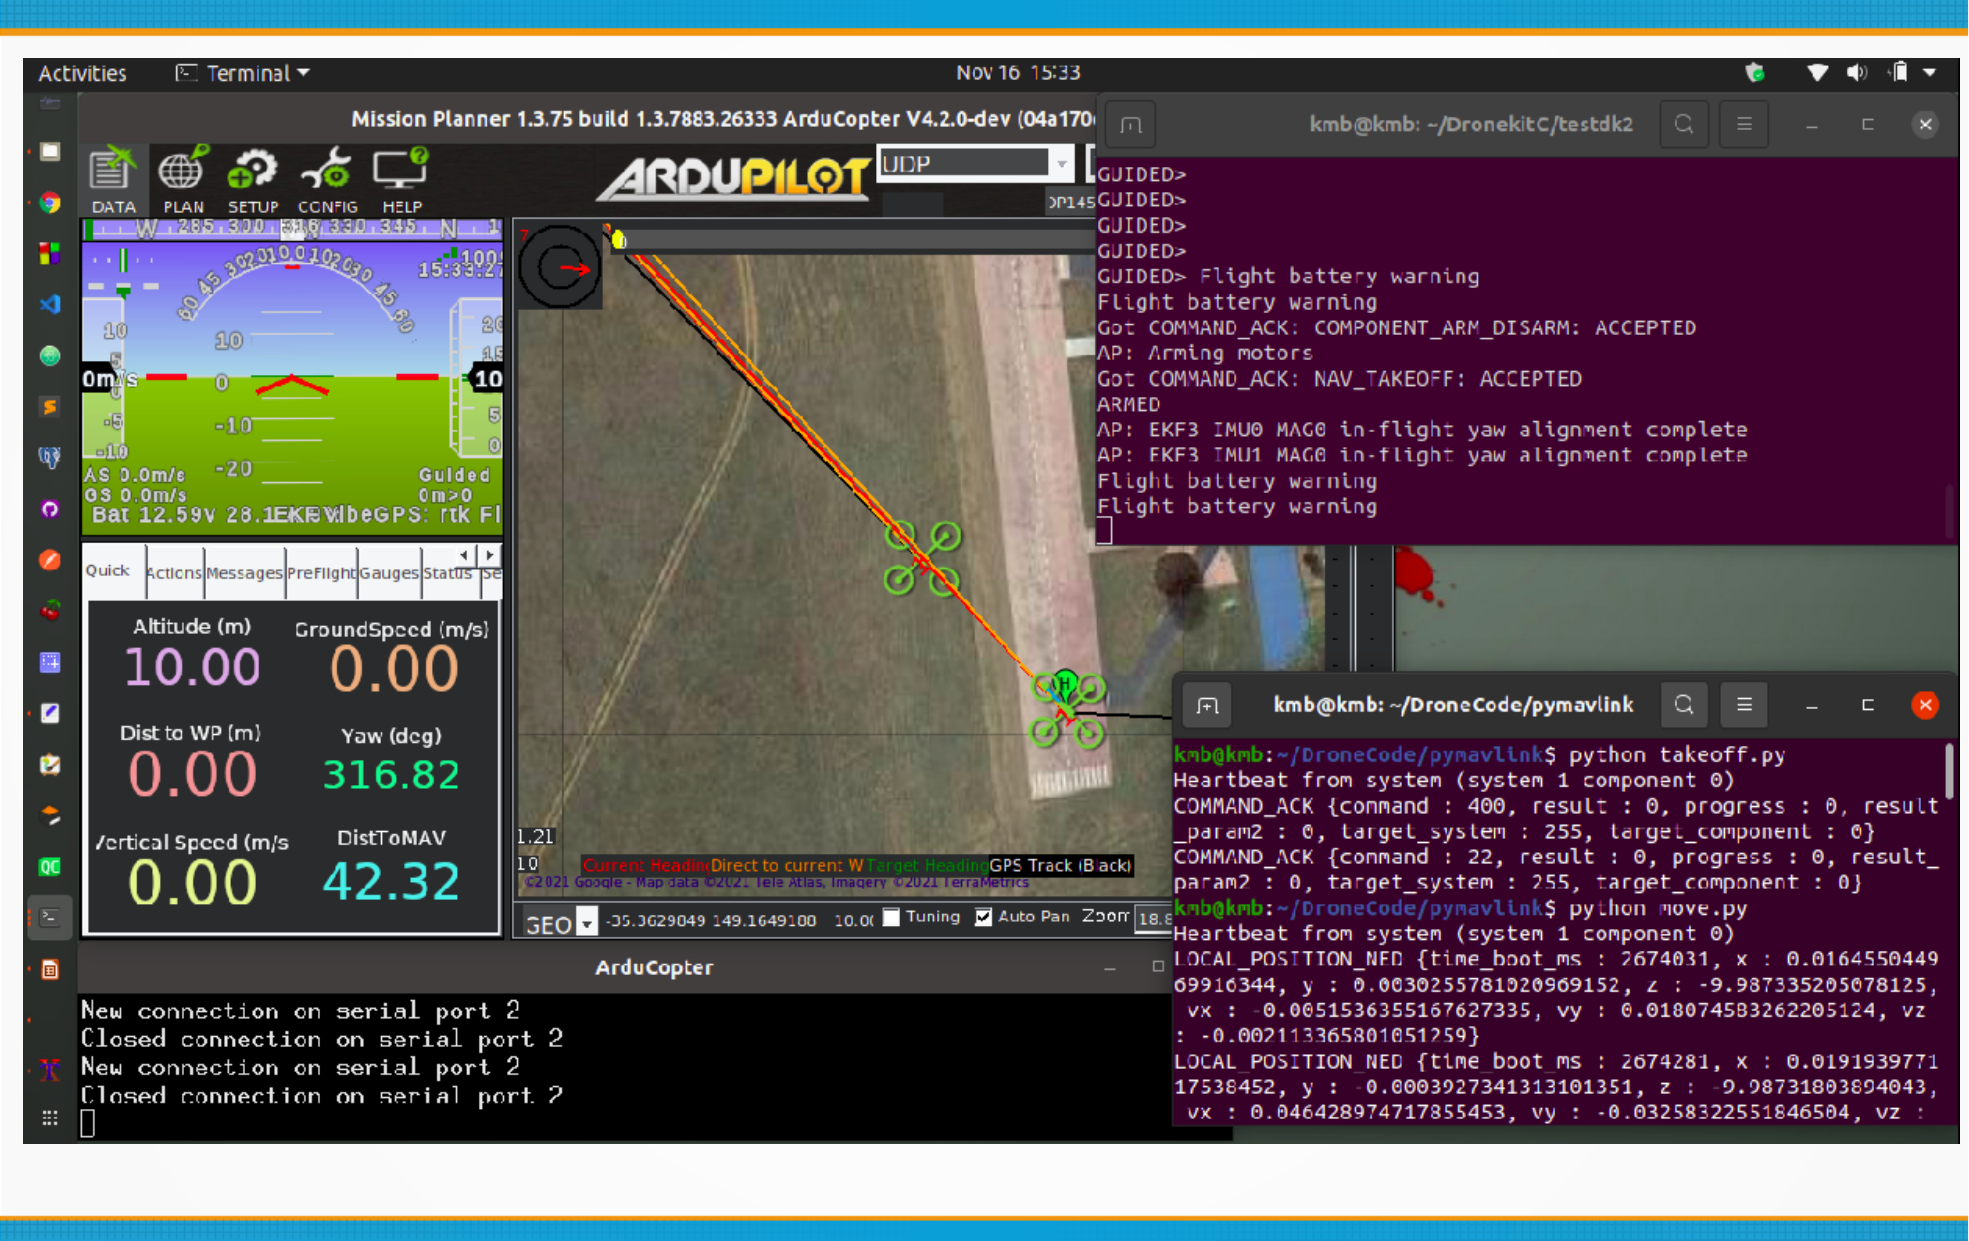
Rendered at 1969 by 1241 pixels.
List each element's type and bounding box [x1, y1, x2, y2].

picture [23, 59, 1960, 1144]
